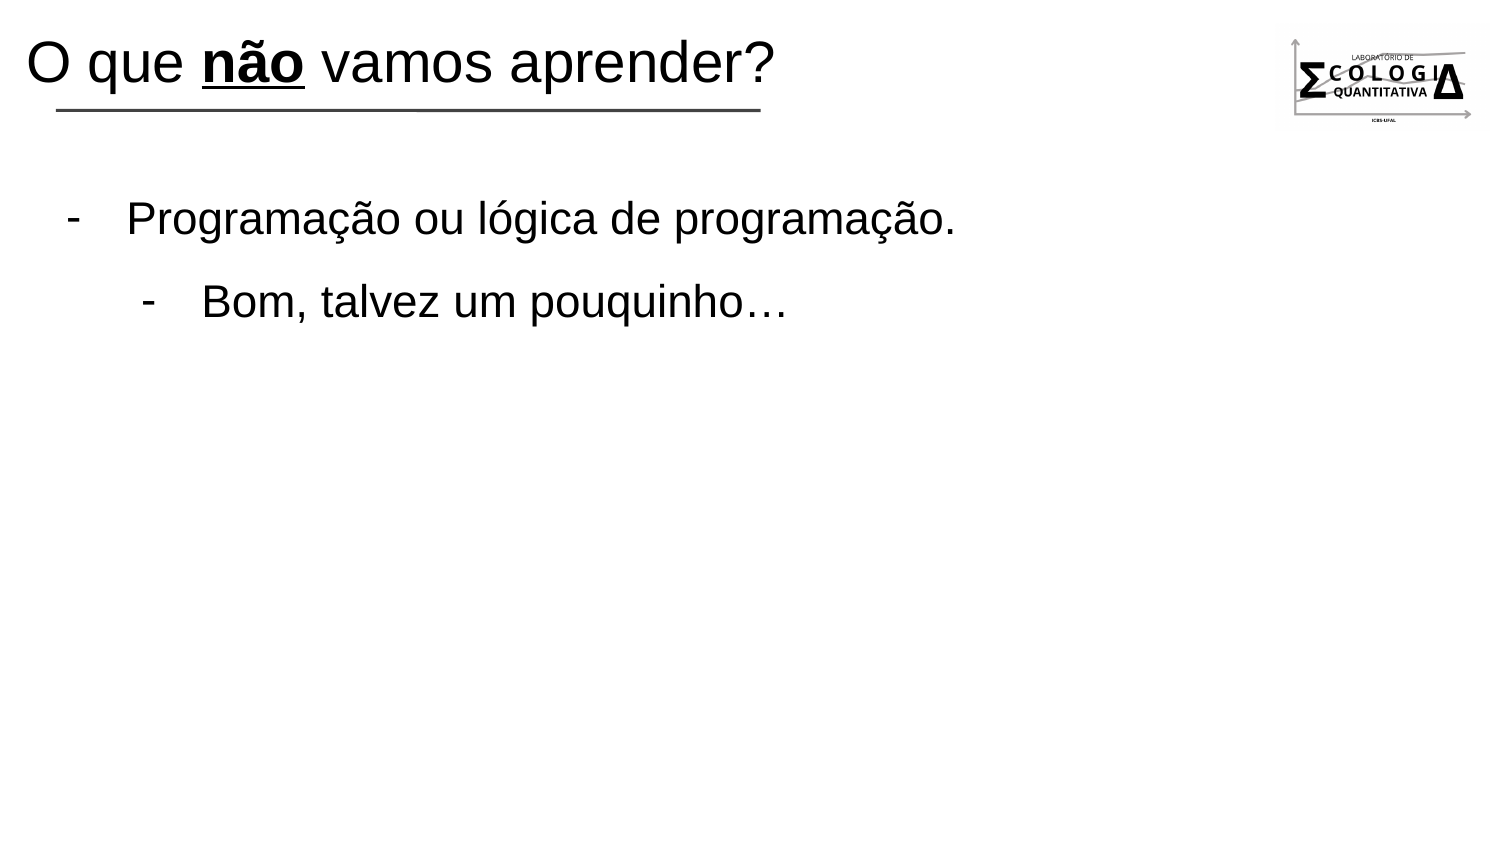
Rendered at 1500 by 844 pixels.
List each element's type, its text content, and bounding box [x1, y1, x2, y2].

text_box Programação ou lógica de programação. Bom, talvez um pouquinho… [36, 146, 1427, 729]
text_box O que não vamos aprender? [11, 9, 1210, 117]
picture [1275, 23, 1490, 131]
